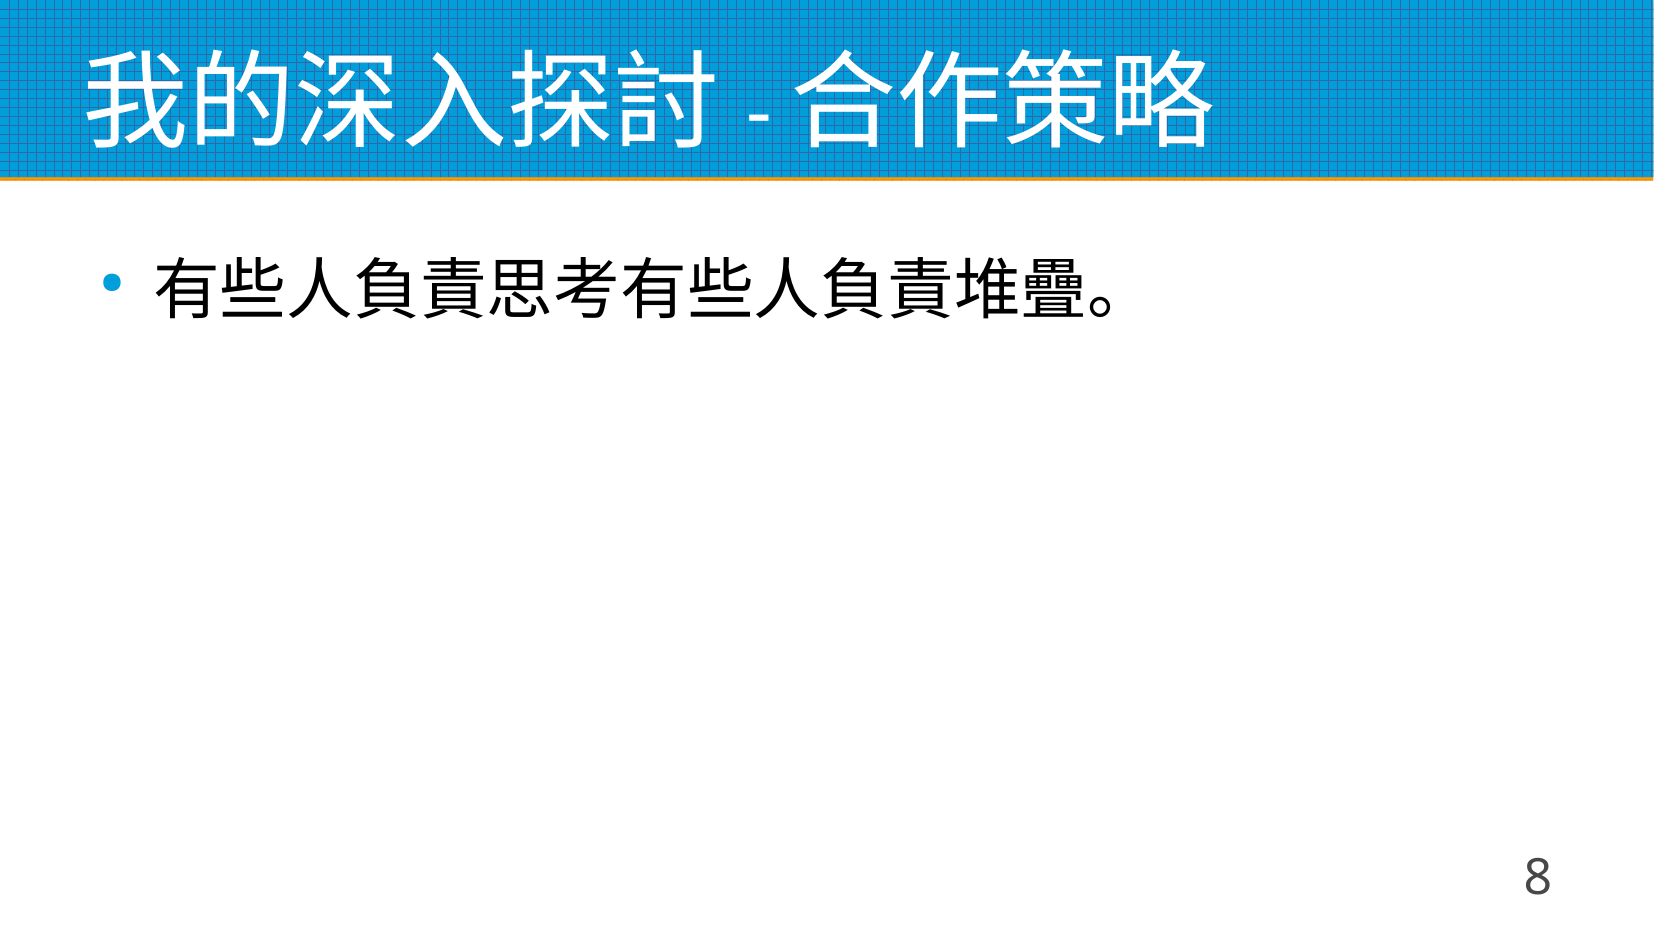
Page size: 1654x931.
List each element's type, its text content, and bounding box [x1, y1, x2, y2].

title 我的深入探討-合作策略 [82, 14, 1571, 171]
list 有些人負責思考有些人負責堆疊。 [82, 236, 1563, 811]
